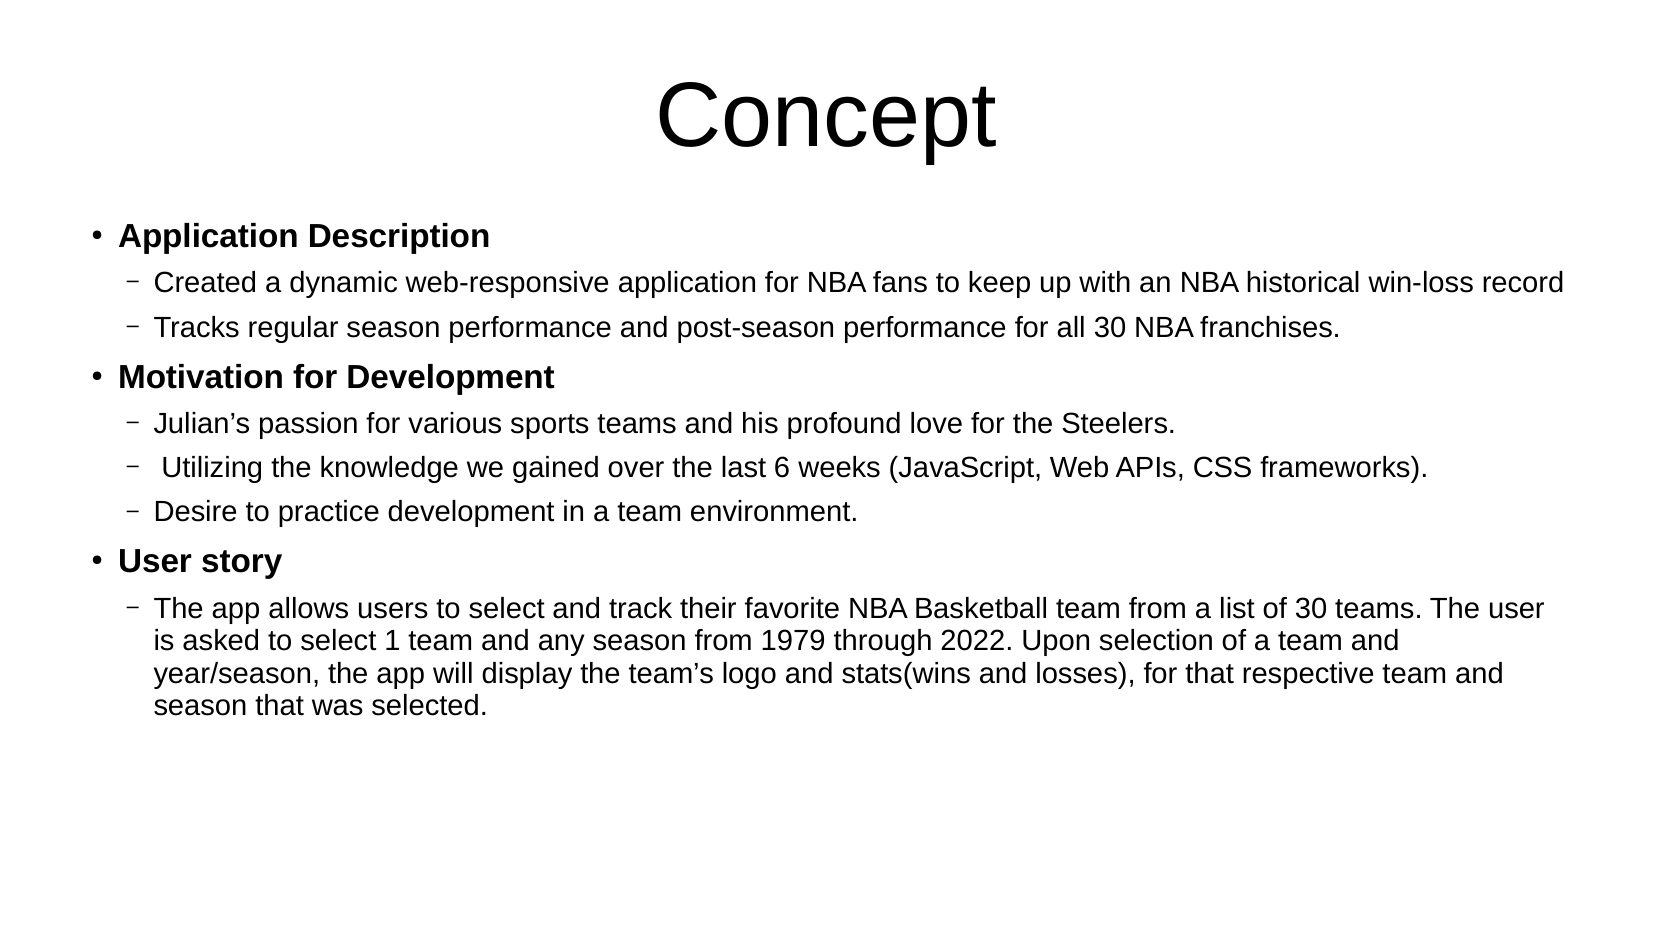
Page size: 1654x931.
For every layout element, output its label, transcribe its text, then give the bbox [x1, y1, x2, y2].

list Application Description Created a dynamic web-responsive application for NBA fans to keep up with an NBA historical win-loss record Tracks regular season performance and post-season performance for all 30 NBA franchises. Motivation for Development Julian’s passion for various sports teams and his profound love for the Steelers. Utilizing the knowledge we gained over the last 6 weeks (JavaScript, Web APIs, CSS frameworks). Desire to practice development in a team environment. User story The app allows users to select and track their favorite NBA Basketball team from a list of 30 teams. The user is asked to select 1 team and any season from 1979 through 2022. Upon selection of a team and year/season, the app will display the team’s logo and stats(wins and losses), for that respective team and season that was selected. [82, 217, 1571, 758]
title Concept [82, 37, 1571, 193]
